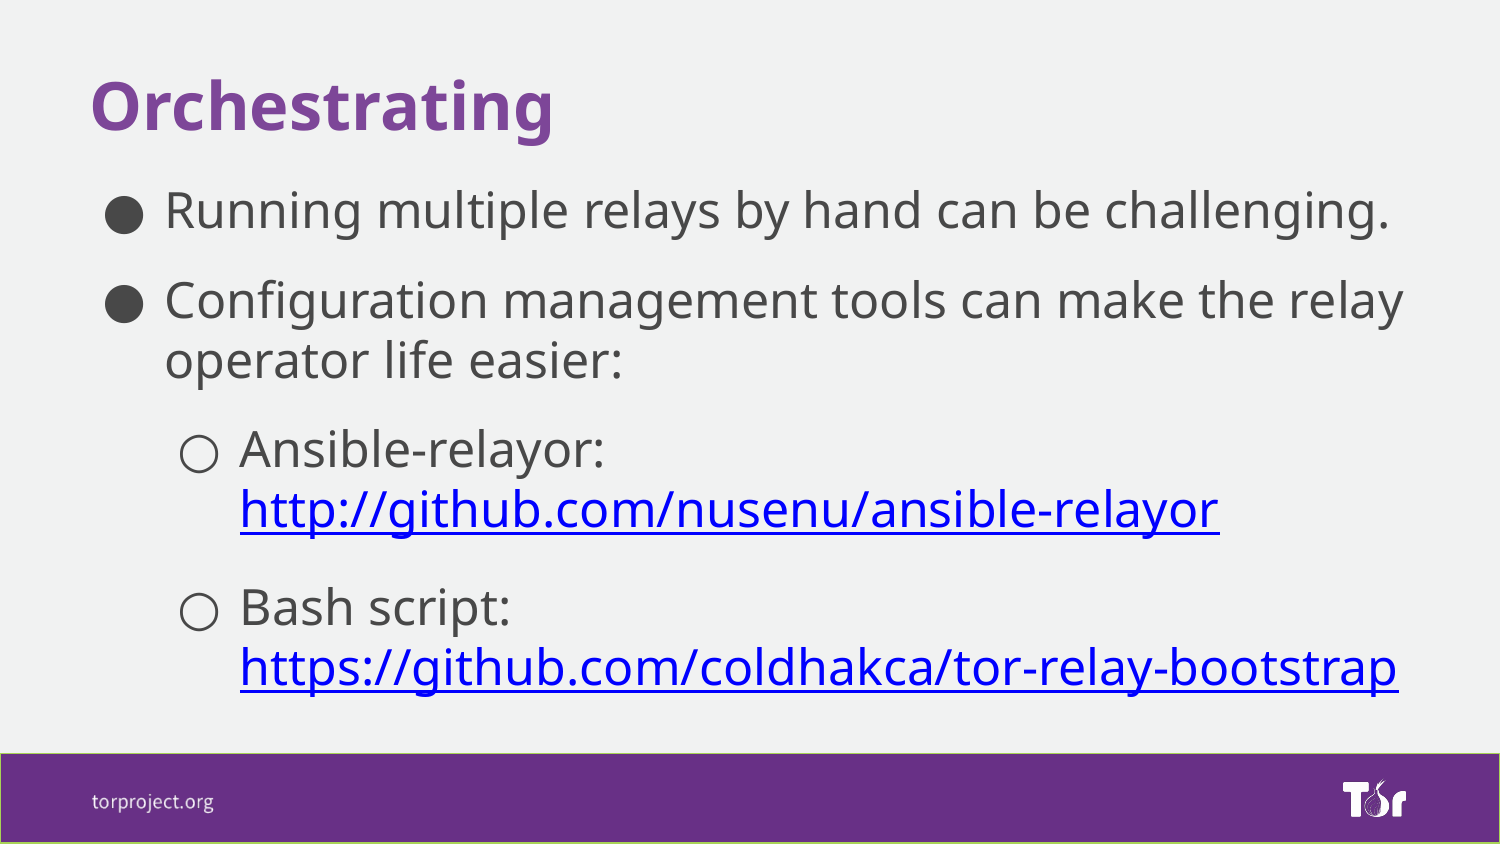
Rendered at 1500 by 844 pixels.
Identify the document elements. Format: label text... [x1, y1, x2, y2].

text_box Orchestrating [75, 33, 1425, 171]
picture [1343, 778, 1406, 817]
picture [75, 780, 604, 821]
text_box Running multiple relays by hand can be challenging. Configuration management tools can make the relay operator life easier: Ansible-relayor: http://github.com/nusenu/ansible-relayor Bash script: https://github.com/coldhakca/tor-relay-bootstrap [75, 171, 1425, 728]
